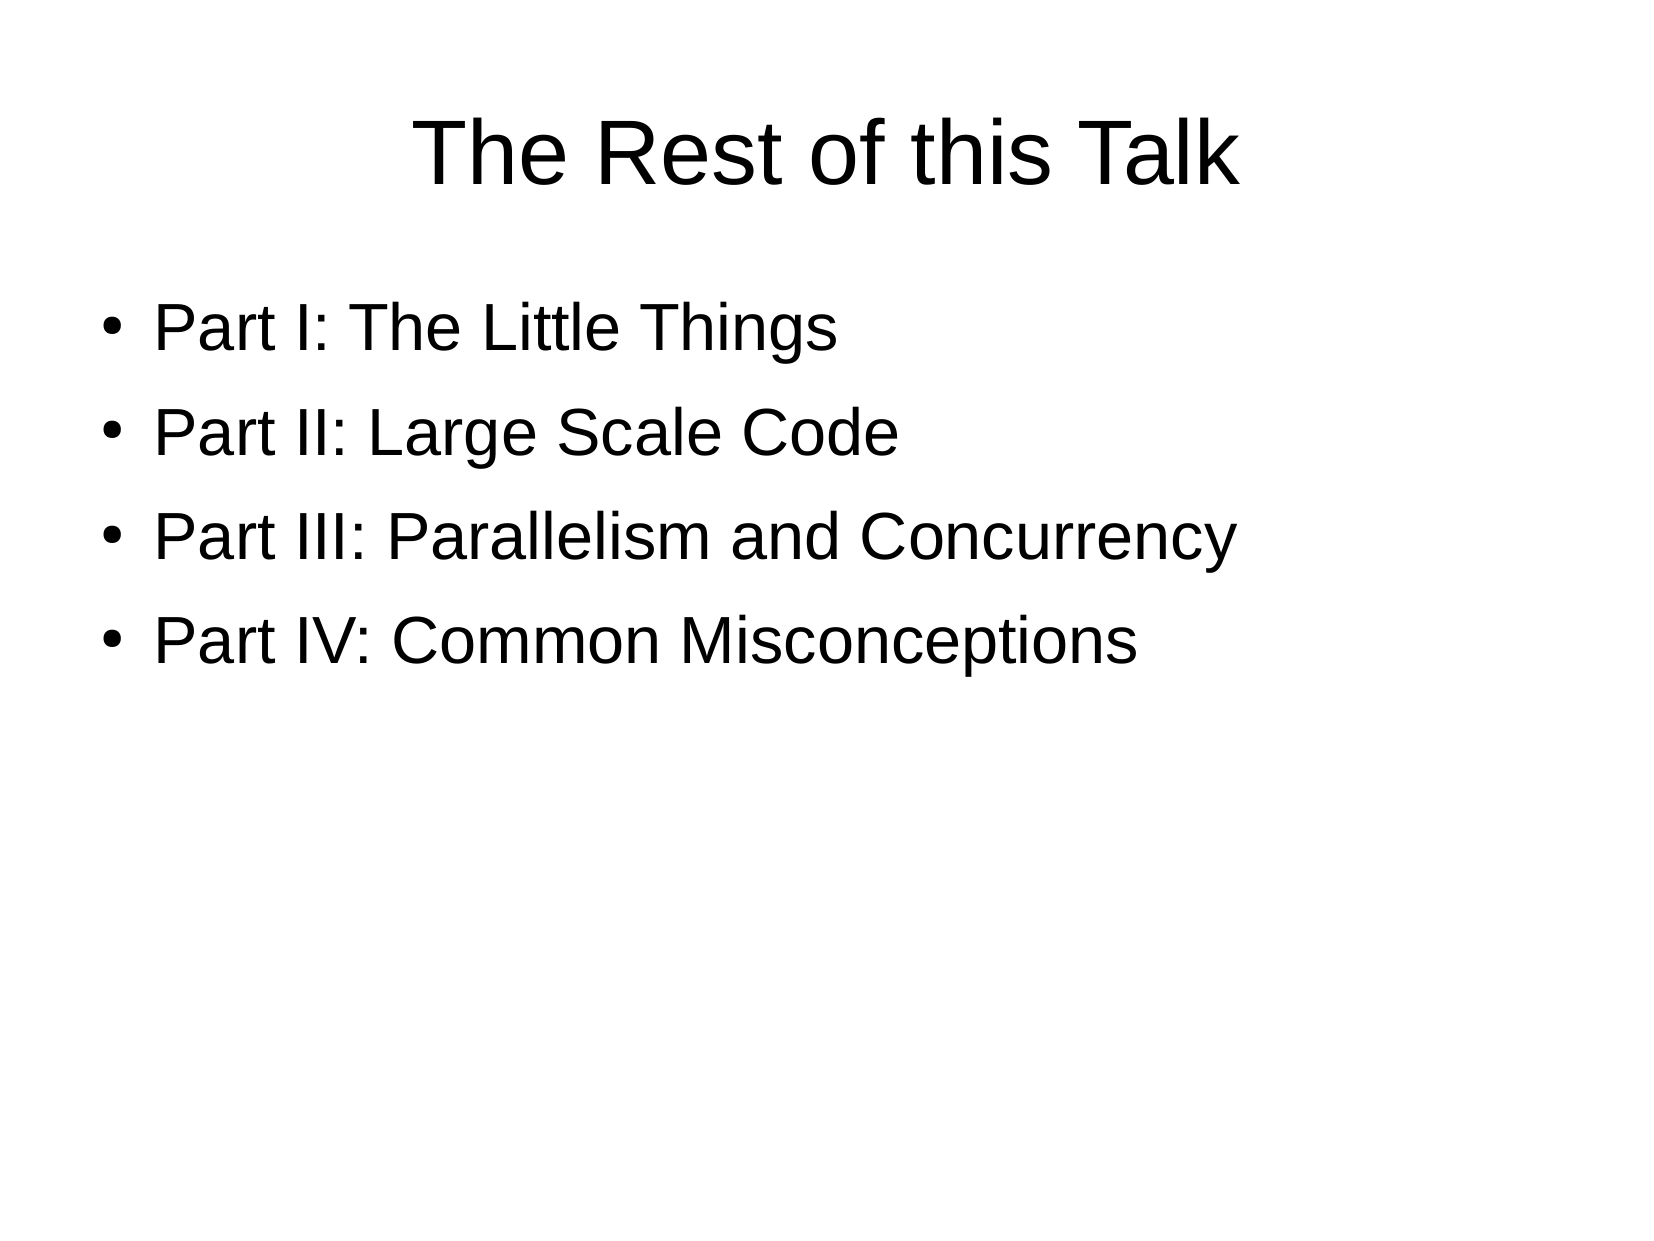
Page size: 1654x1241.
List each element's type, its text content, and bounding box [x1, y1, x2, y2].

list Part I: The Little Things Part II: Large Scale Code Part III: Parallelism and Concurrency Part IV: Common Misconceptions [82, 290, 1571, 1010]
title The Rest of this Talk [82, 49, 1571, 257]
